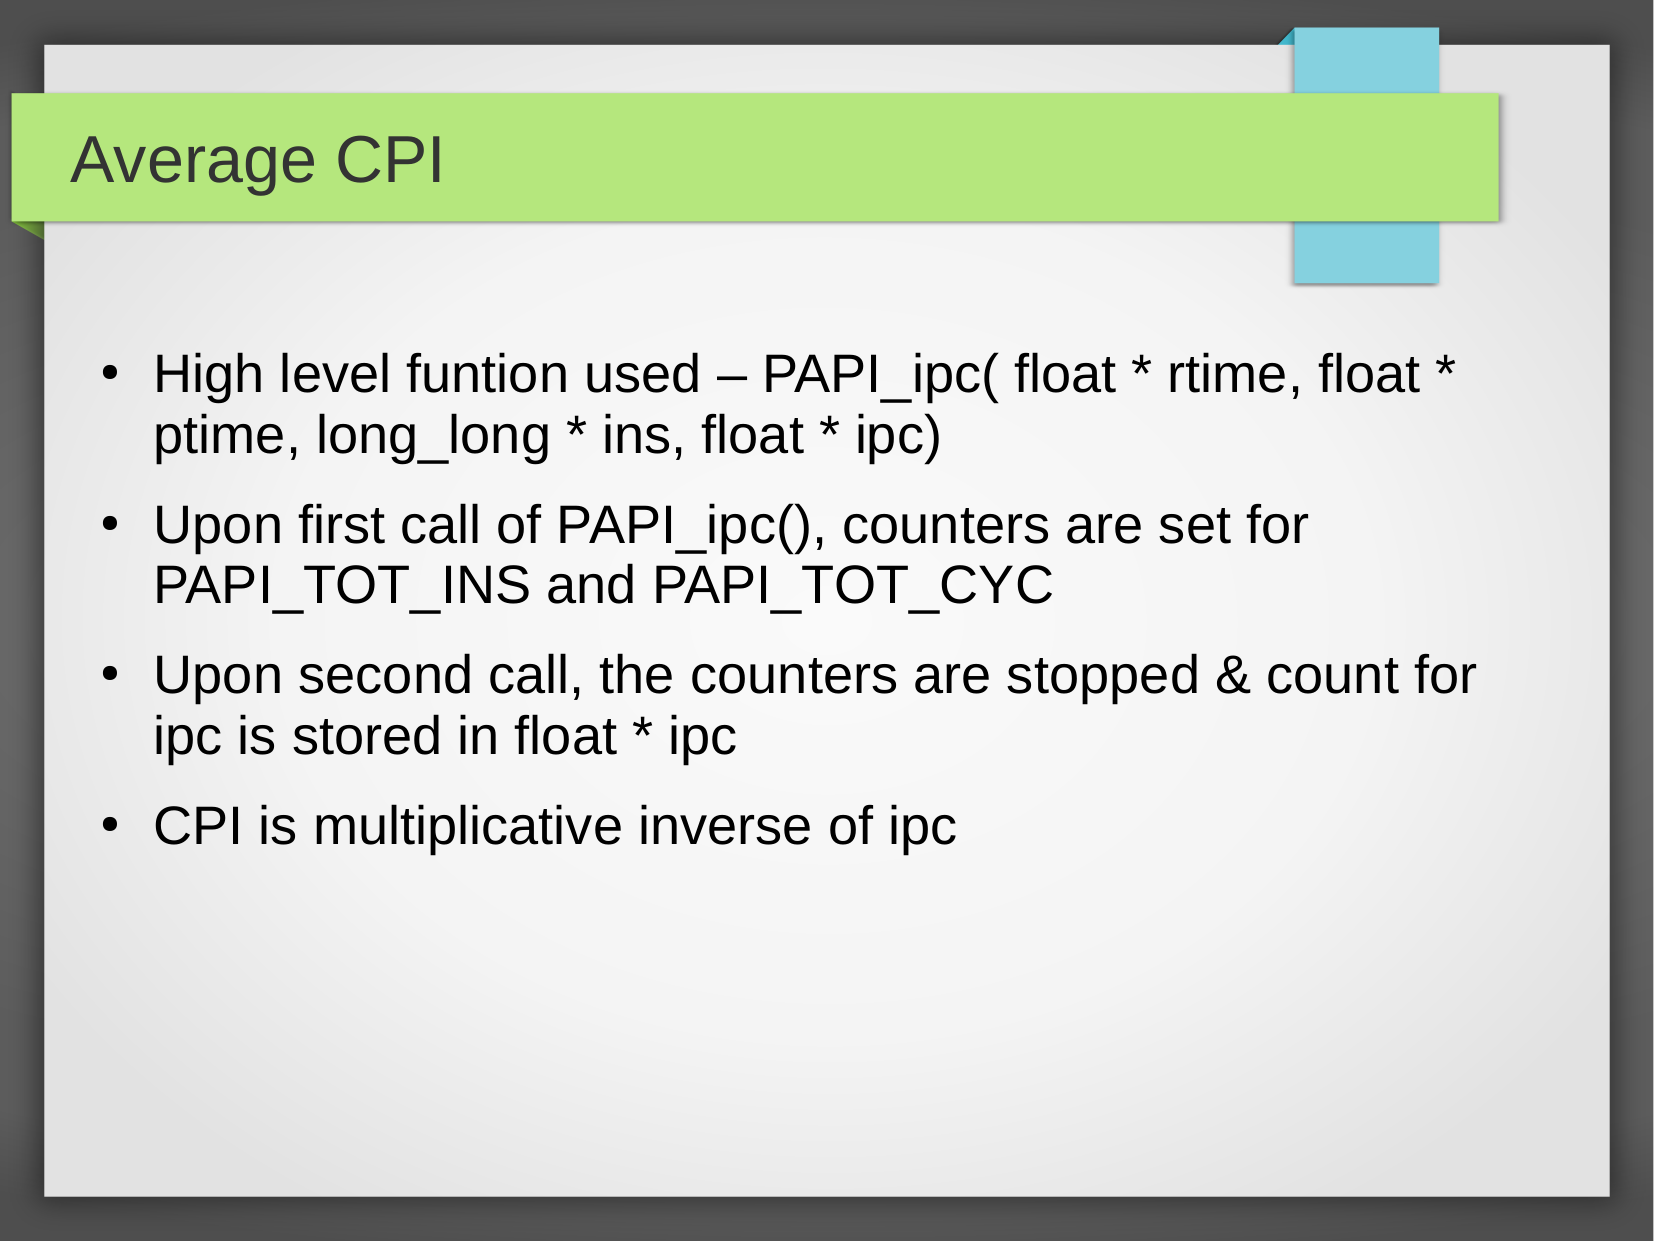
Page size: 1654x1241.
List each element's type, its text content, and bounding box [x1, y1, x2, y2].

title Average CPI [70, 106, 1229, 213]
list High level funtion used – PAPI_ipc( float * rtime, float * ptime, long_long * ins, float * ipc) Upon first call of PAPI_ipc(), counters are set for PAPI_TOT_INS and PAPI_TOT_CYC Upon second call, the counters are stopped & count for ipc is stored in float * ipc CPI is multiplicative inverse of ipc [82, 343, 1538, 1063]
picture [0, 0, 1654, 1241]
